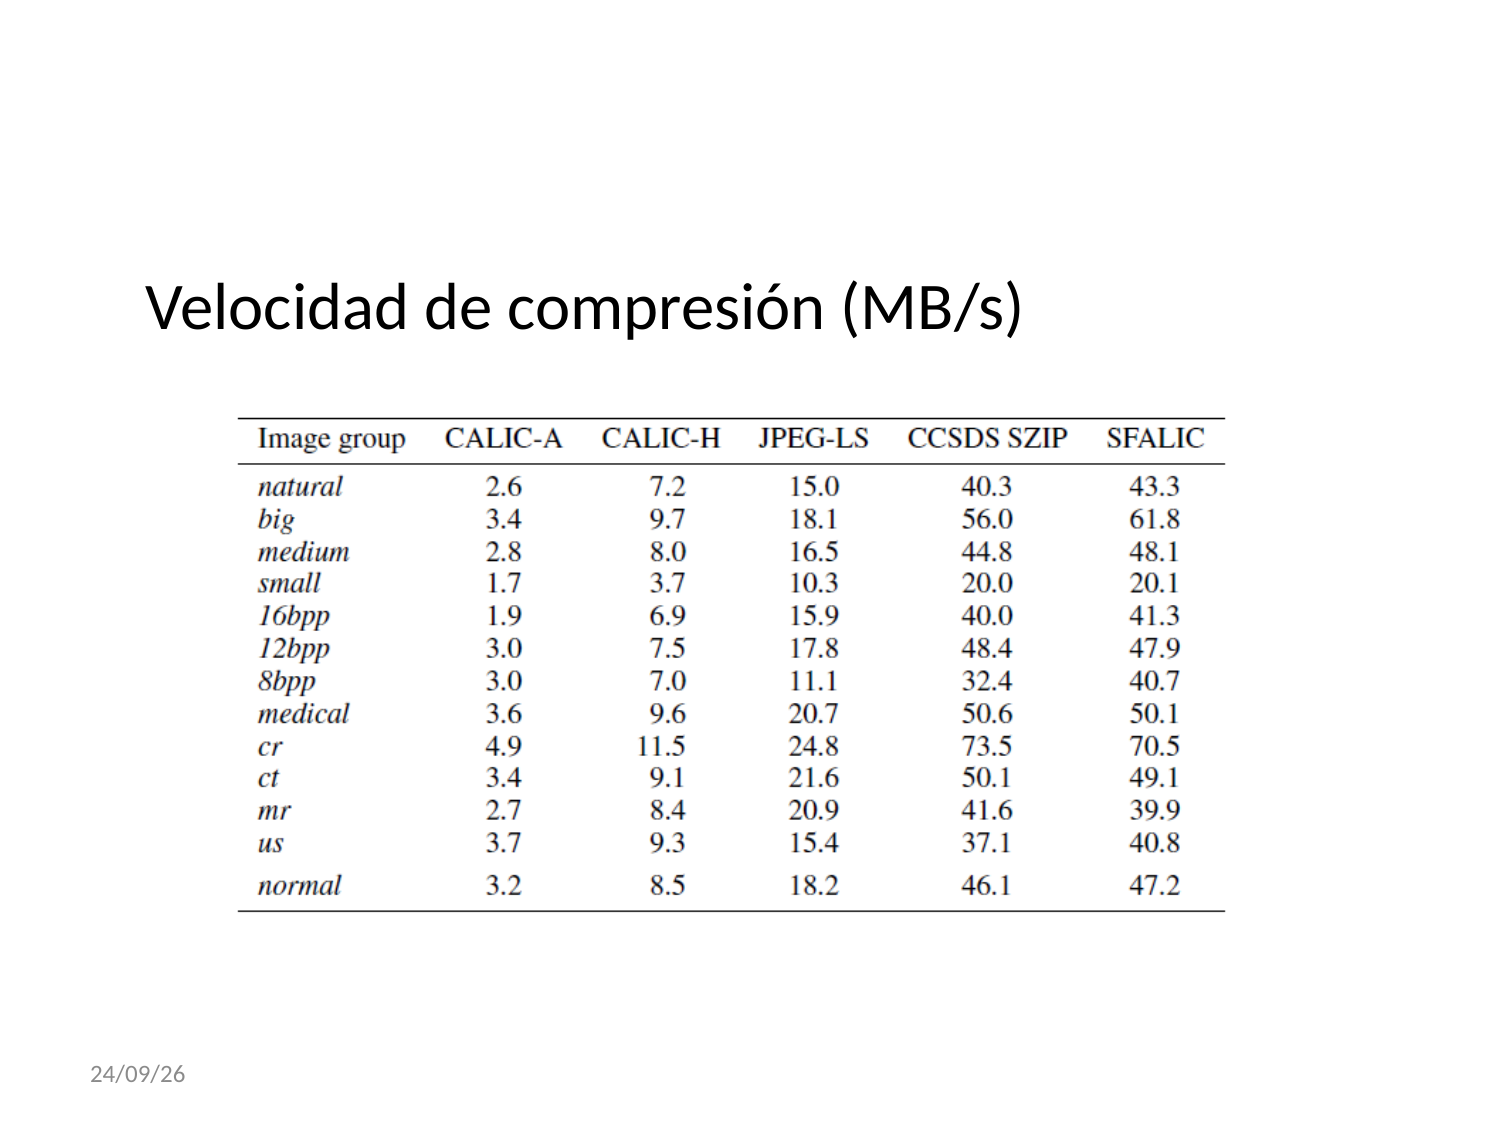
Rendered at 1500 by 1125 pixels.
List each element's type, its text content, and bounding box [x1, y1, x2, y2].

picture [214, 401, 1248, 932]
list Velocidad de compresión (MB/s) [75, 262, 1425, 1005]
